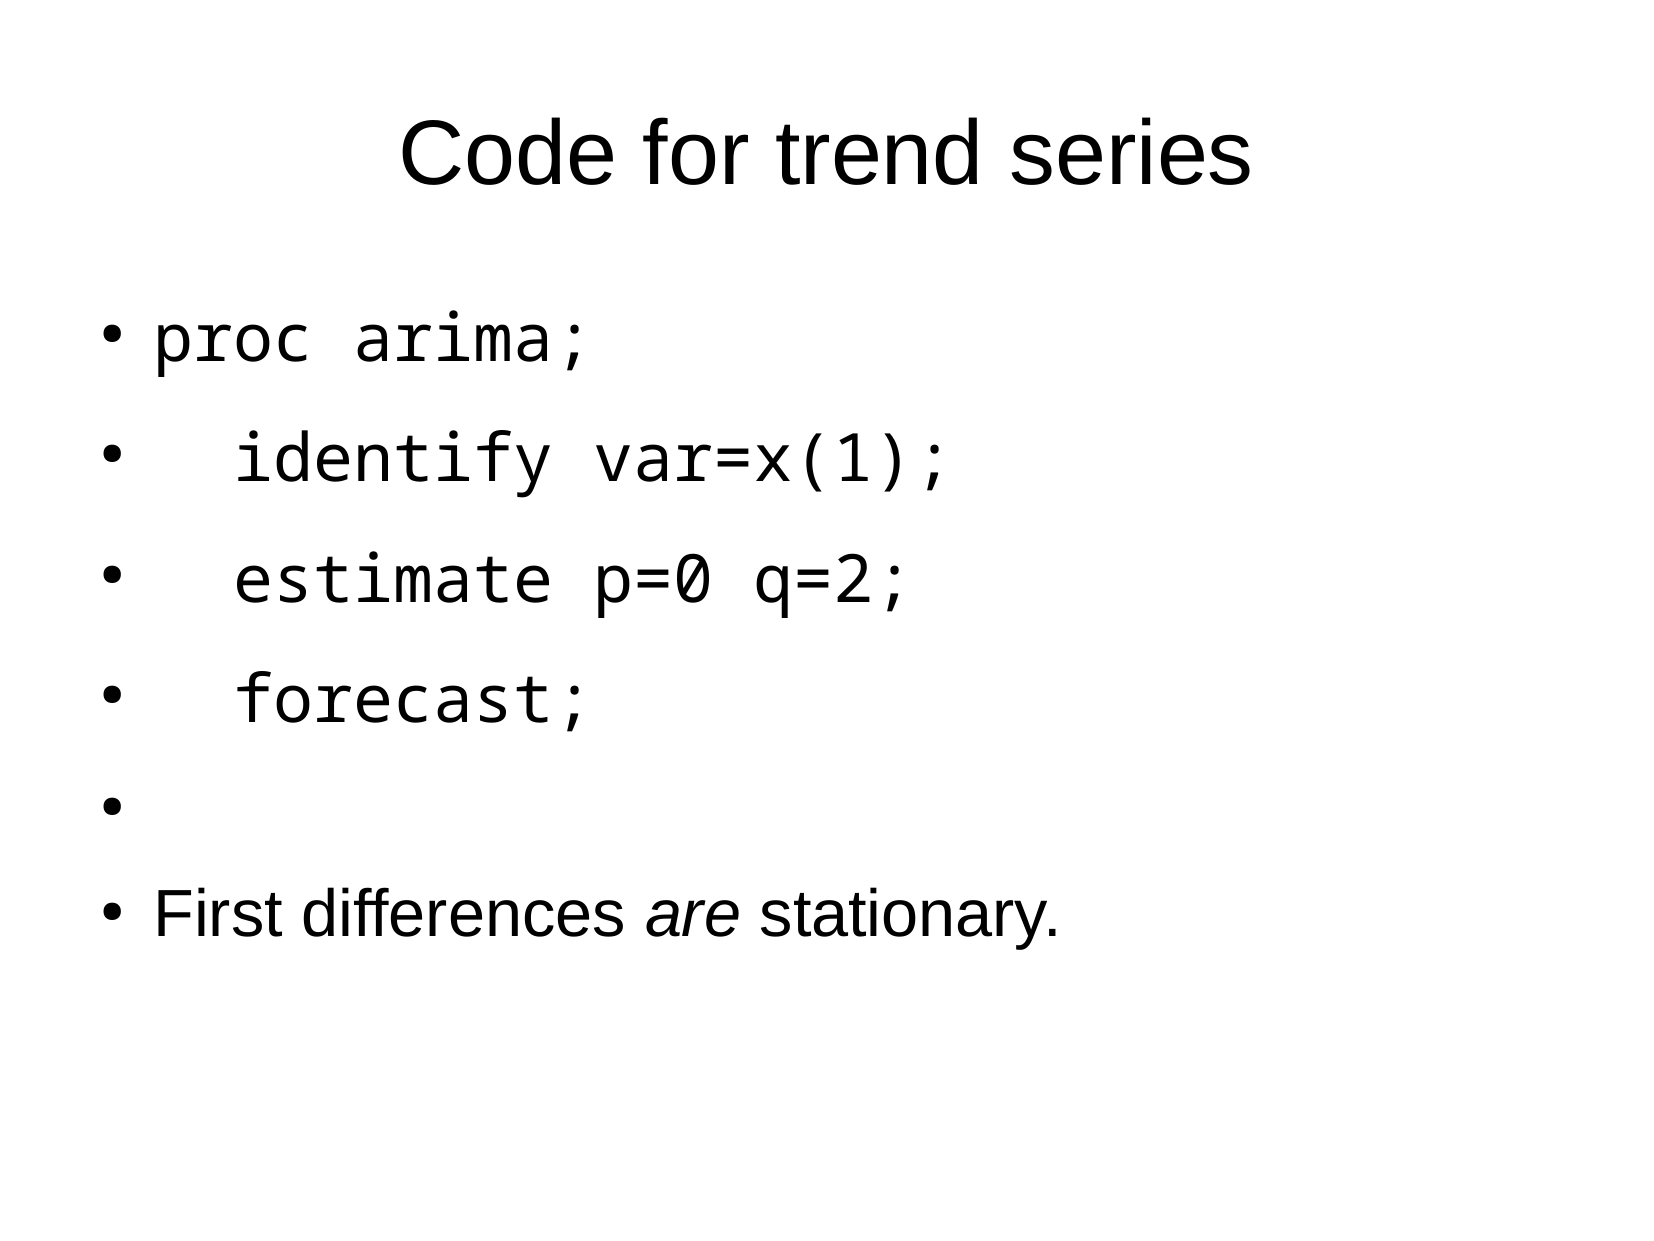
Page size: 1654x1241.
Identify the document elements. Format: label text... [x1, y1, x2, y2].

title Code for trend series [82, 56, 1571, 250]
list proc arima; identify var=x(1); estimate p=0 q=2; forecast; First differences are stationary. [82, 290, 1571, 1109]
